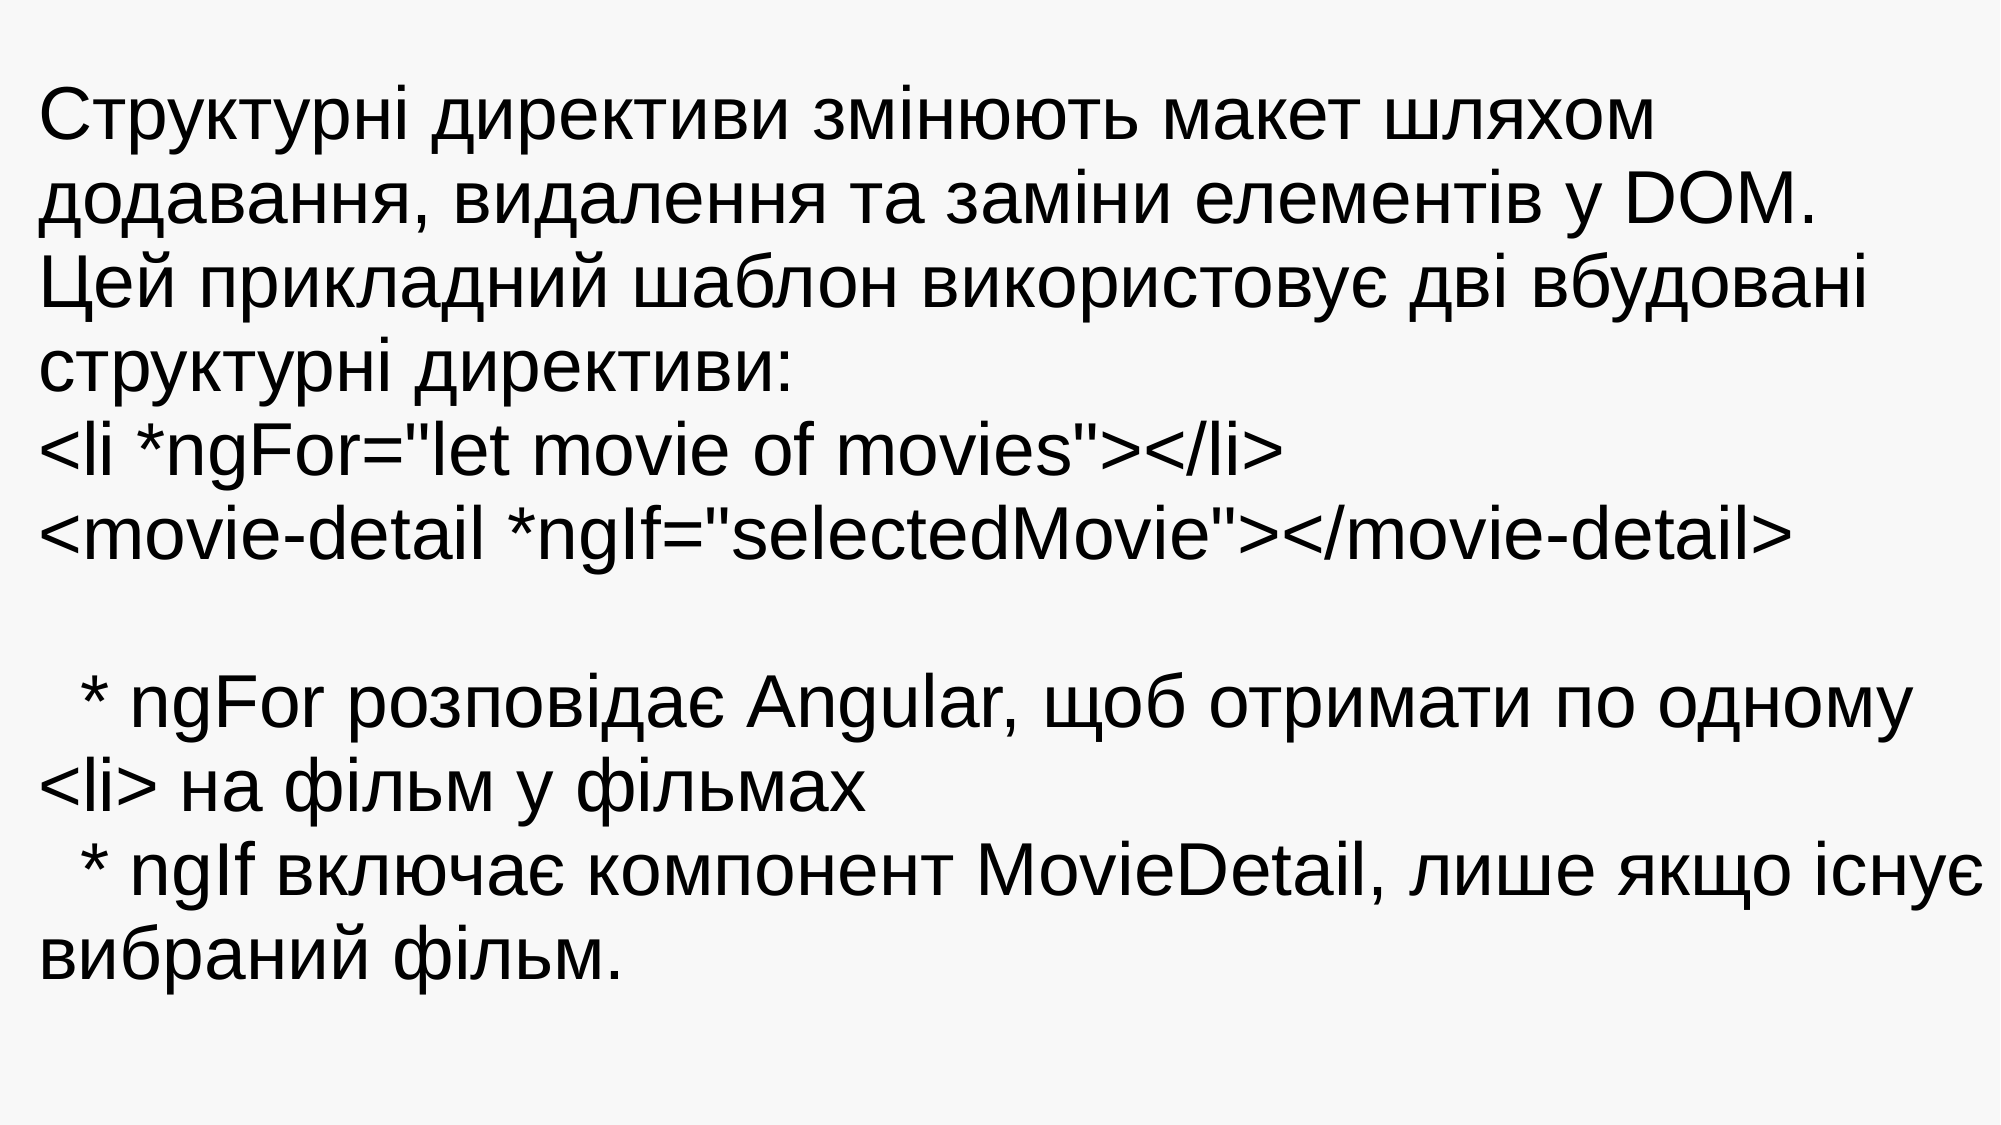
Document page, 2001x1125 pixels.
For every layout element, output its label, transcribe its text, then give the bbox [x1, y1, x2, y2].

text_box Структурні директиви змінюють макет шляхом додавання, видалення та заміни елементів у DOM. Цей прикладний шаблон використовує дві вбудовані структурні директиви: <li *ngFor="let movie of movies"></li> <movie-detail *ngIf="selectedMovie"></movie-detail> * ngFor розповідає Angular, щоб отримати по одному <li> на фільм у фільмах * ngIf включає компонент MovieDetail, лише якщо існує вибраний фільм. [23, 64, 2000, 1087]
